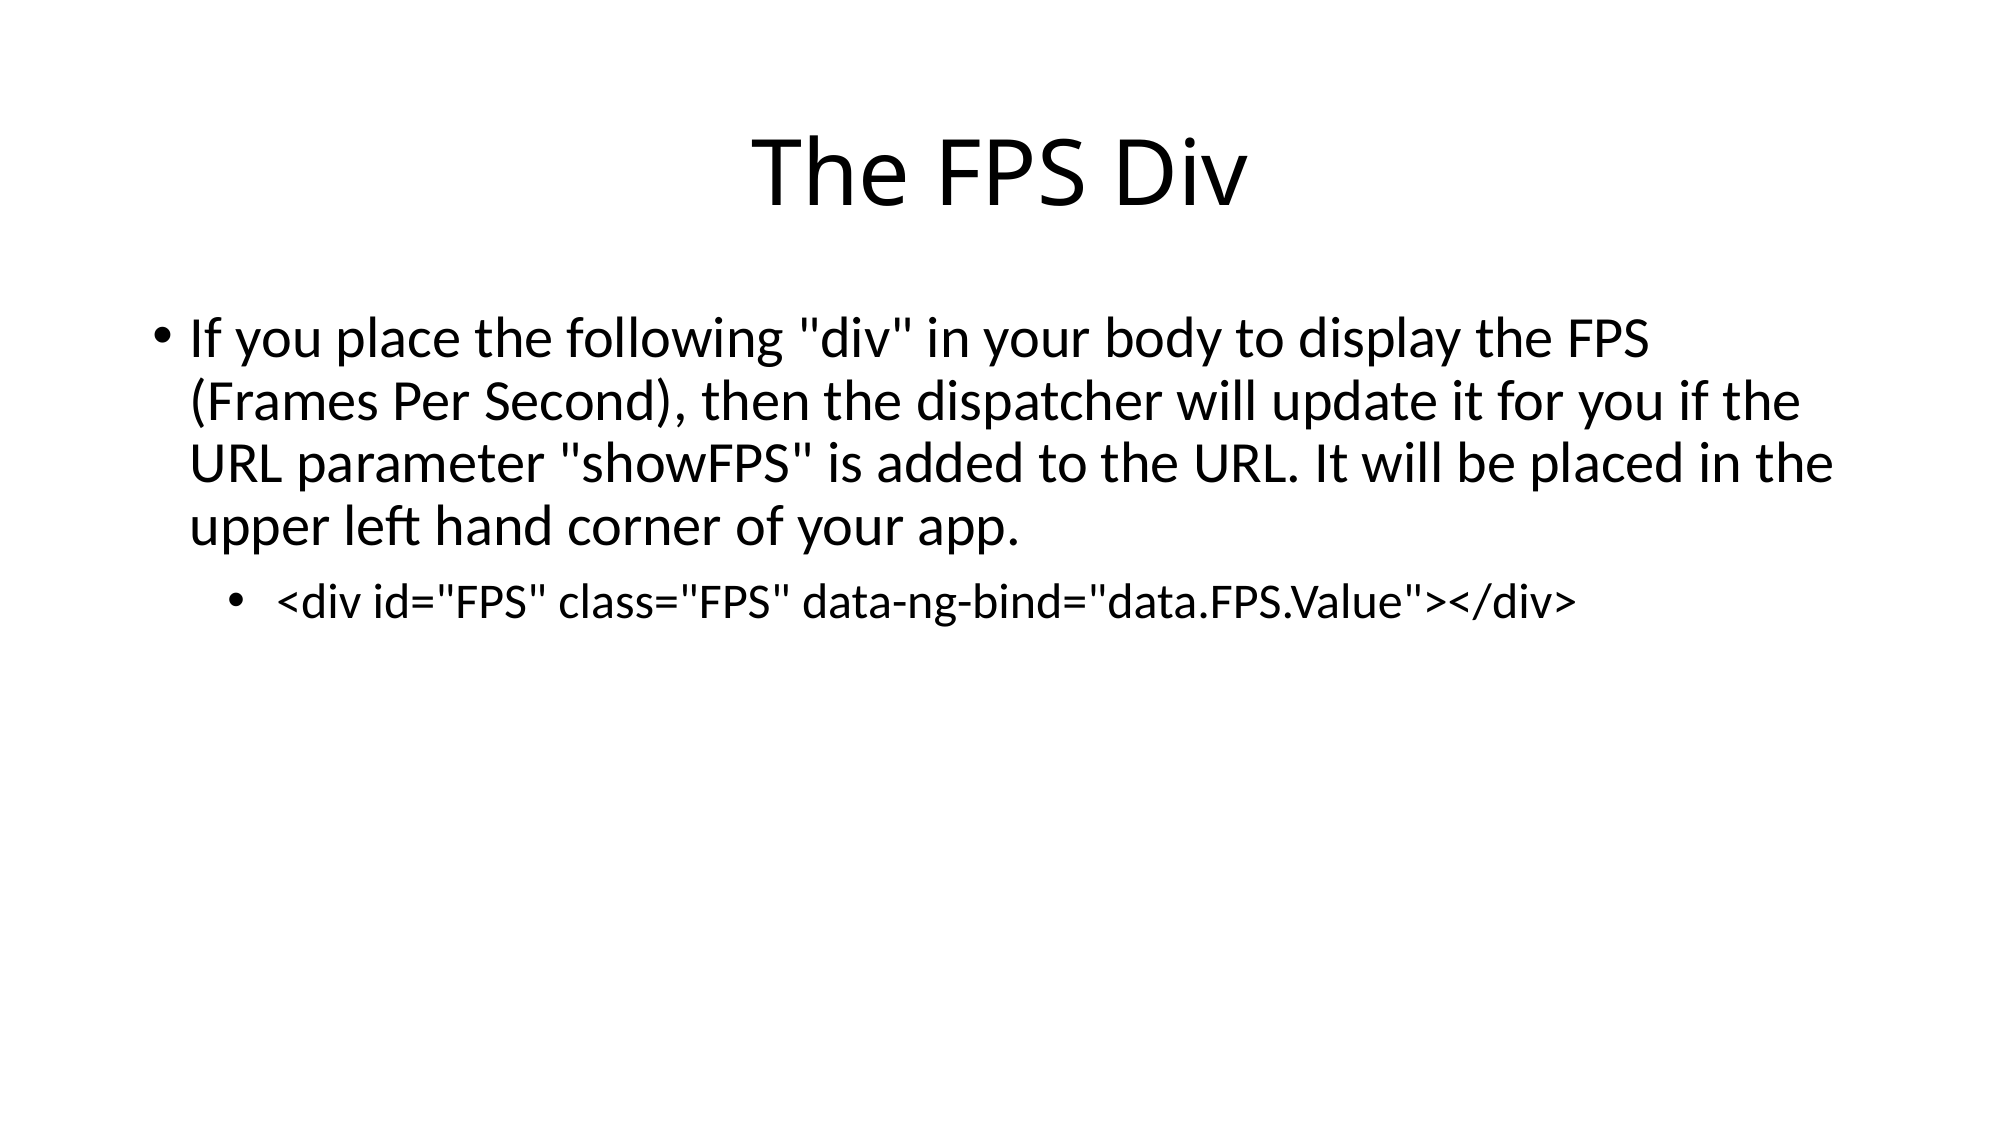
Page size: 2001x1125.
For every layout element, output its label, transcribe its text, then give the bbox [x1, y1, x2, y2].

title The FPS Div [137, 59, 1863, 278]
list If you place the following "div" in your body to display the FPS (Frames Per Second), then the dispatcher will update it for you if the URL parameter "showFPS" is added to the URL. It will be placed in the upper left hand corner of your app. <div id="FPS" class="FPS" data-ng-bind="data.FPS.Value"></div> [137, 299, 1863, 1014]
